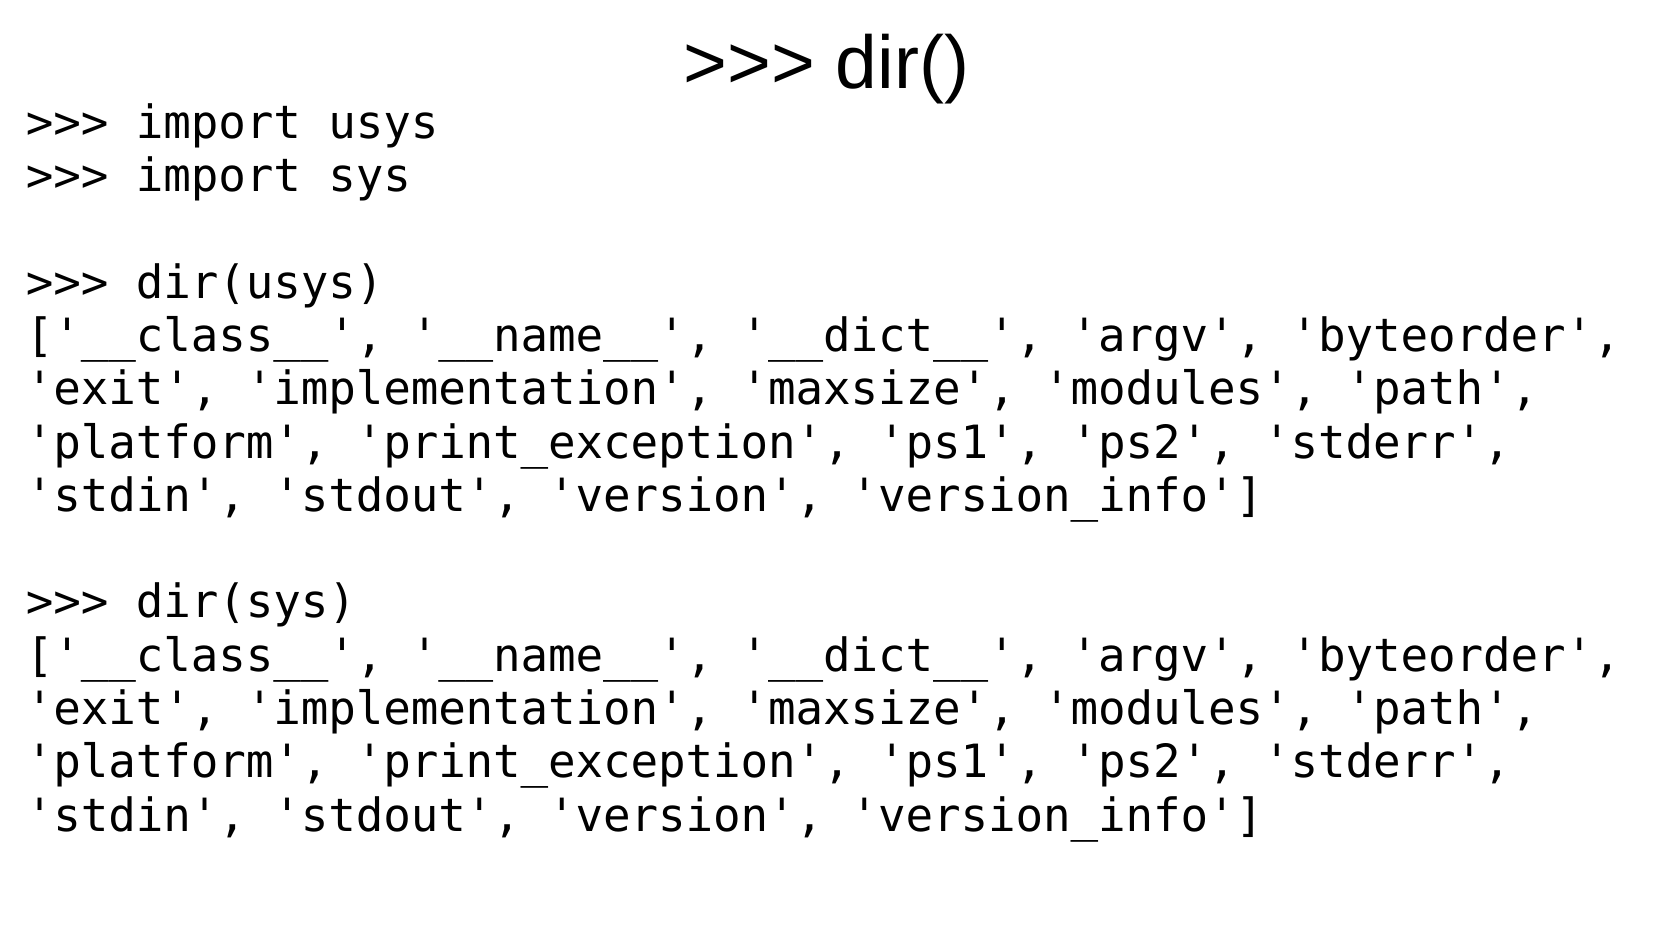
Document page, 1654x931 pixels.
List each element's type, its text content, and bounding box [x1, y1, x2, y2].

title >>> dir() [82, 20, 1571, 88]
text_box >>> import usys >>> import sys >>> dir(usys) ['__class__', '__name__', '__dict__', 'argv', 'byteorder', 'exit', 'implementation', 'maxsize', 'modules', 'path', 'platform', 'print_exception', 'ps1', 'ps2', 'stderr', 'stdin', 'stdout', 'version', 'version_info'] >>> dir(sys) ['__class__', '__name__', '__dict__', 'argv', 'byteorder', 'exit', 'implementation', 'maxsize', 'modules', 'path', 'platform', 'print_exception', 'ps1', 'ps2', 'stderr', 'stdin', 'stdout', 'version', 'version_info'] [11, 88, 1654, 893]
